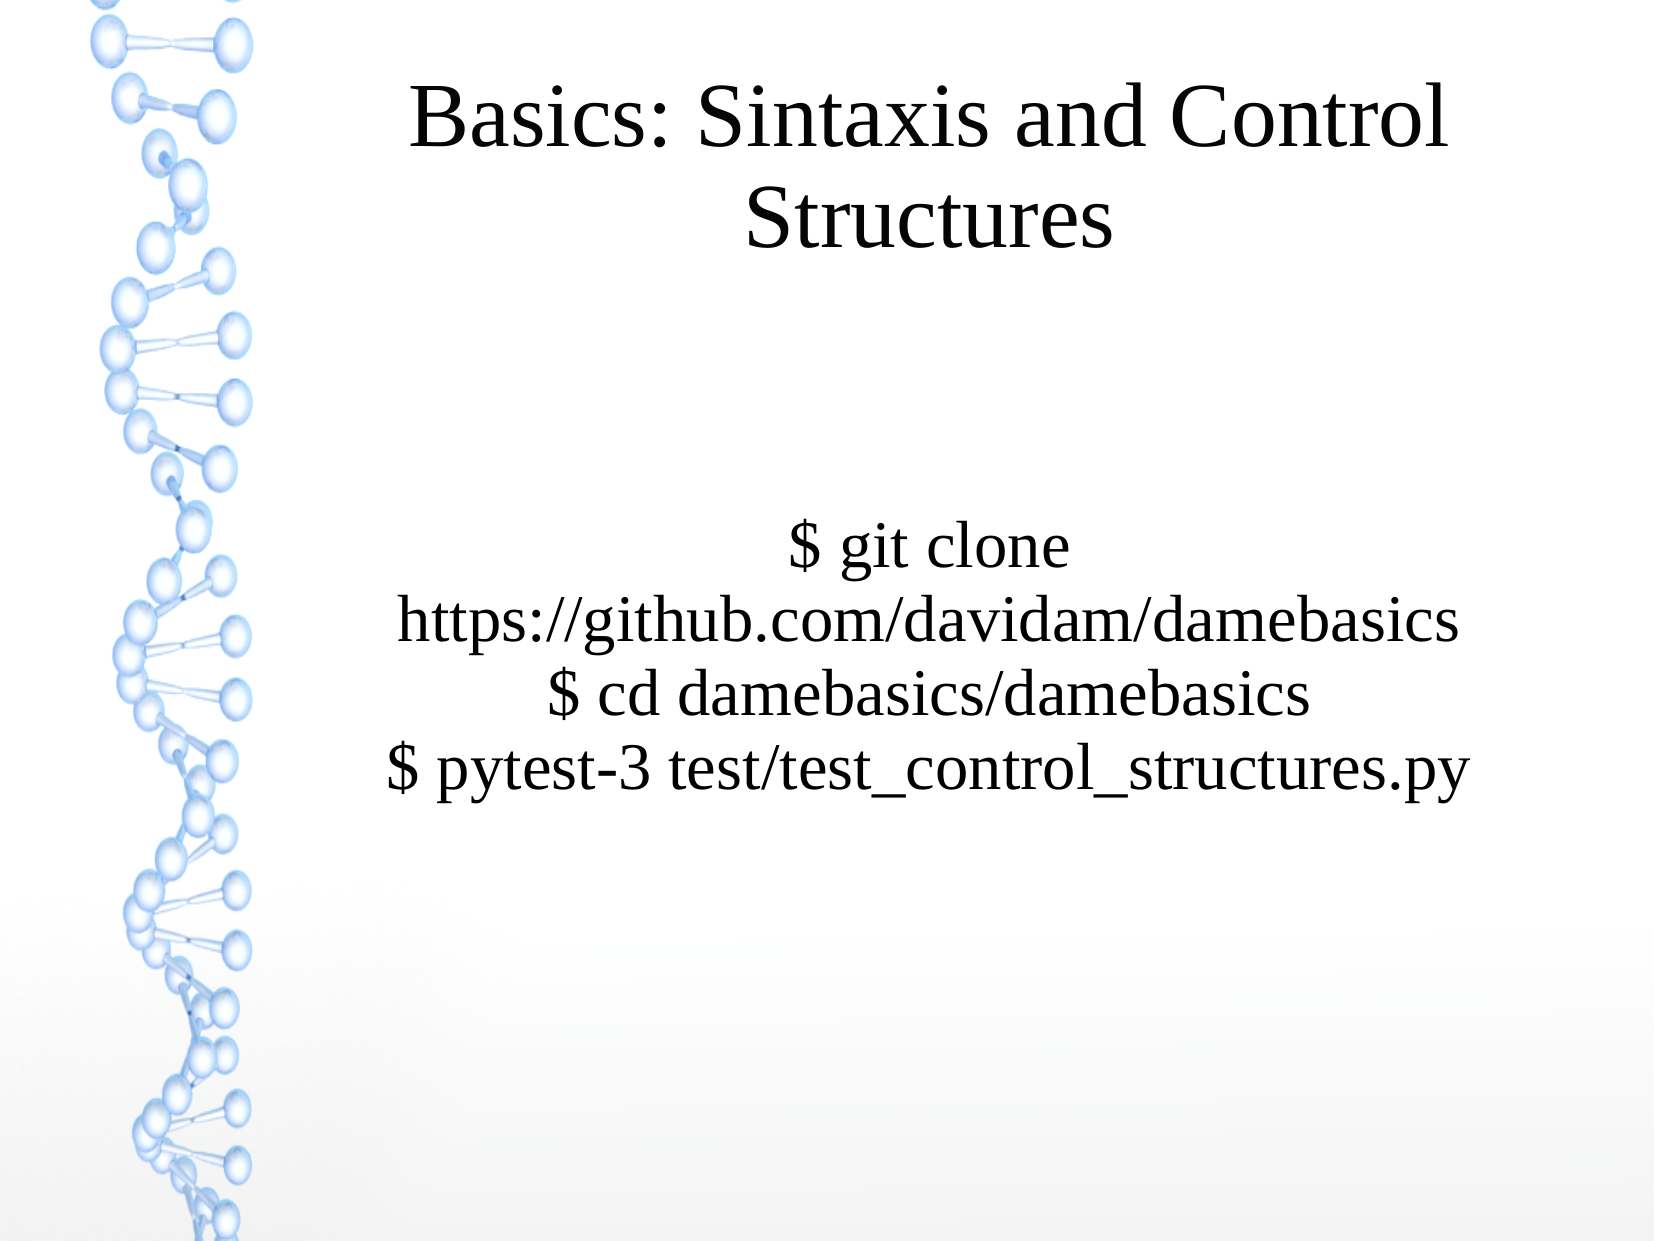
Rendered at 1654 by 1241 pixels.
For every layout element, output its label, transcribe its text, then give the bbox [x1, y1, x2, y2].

title Basics: Sintaxis and Control Structures [265, 64, 1595, 248]
picture [0, 0, 1654, 1241]
text_box $ git clone https://github.com/davidam/damebasics $ cd damebasics/damebasics $ pytest-3 test/test_control_structures.py [265, 248, 1595, 1064]
